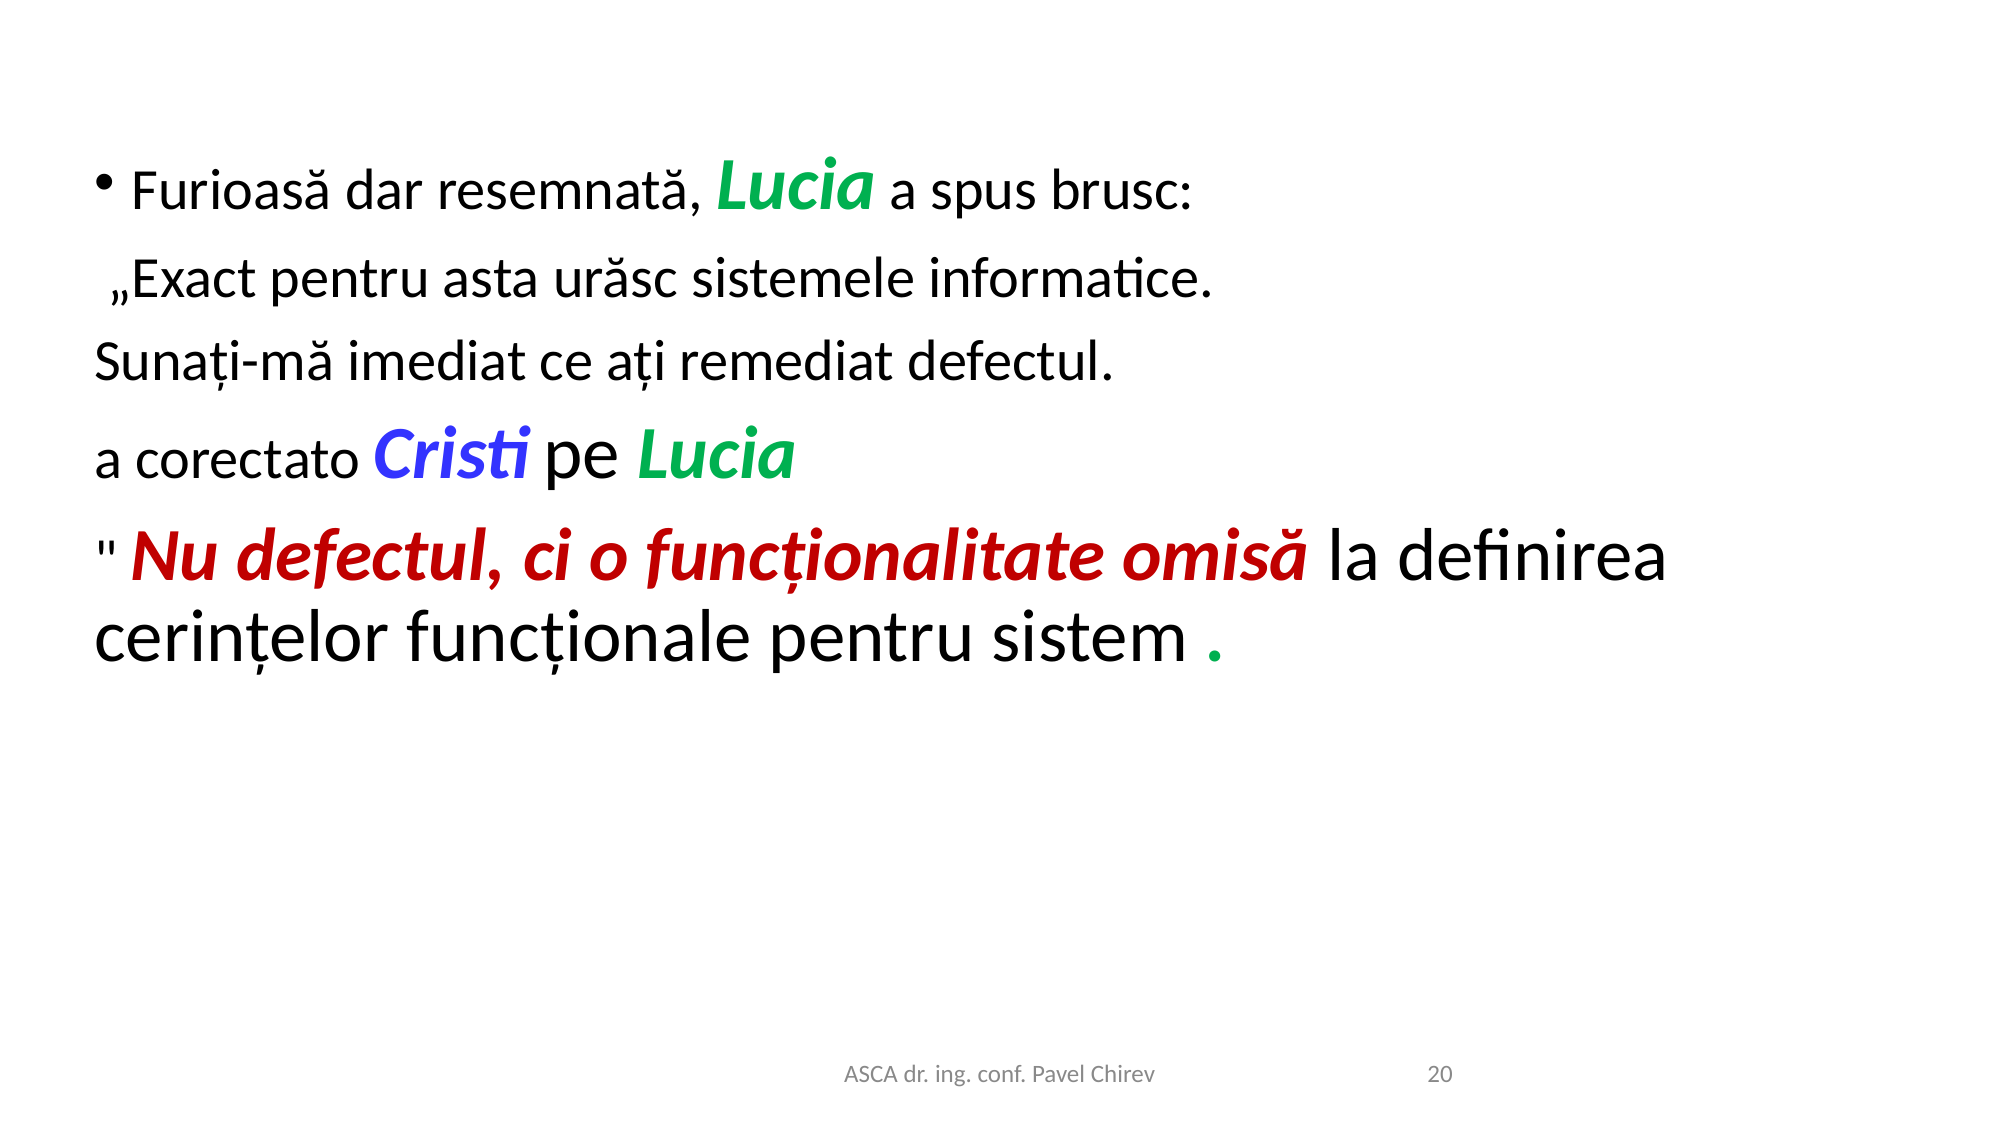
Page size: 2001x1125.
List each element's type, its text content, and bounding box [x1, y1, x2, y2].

list Furioasă dar resemnată, Lucia a spus brusc: „Exact pentru asta urăsc sistemele informatice. Sunați-mă imediat ce ați remediat defectul. a corectato Cristi pe Lucia " Nu defectul, ci o funcționalitate omisă la definirea cerințelor funcționale pentru sistem . [79, 137, 1901, 1014]
text_box ASCA dr. ing. conf. Pavel Chirev [662, 1042, 1338, 1103]
text_box [1412, 1042, 1863, 1103]
